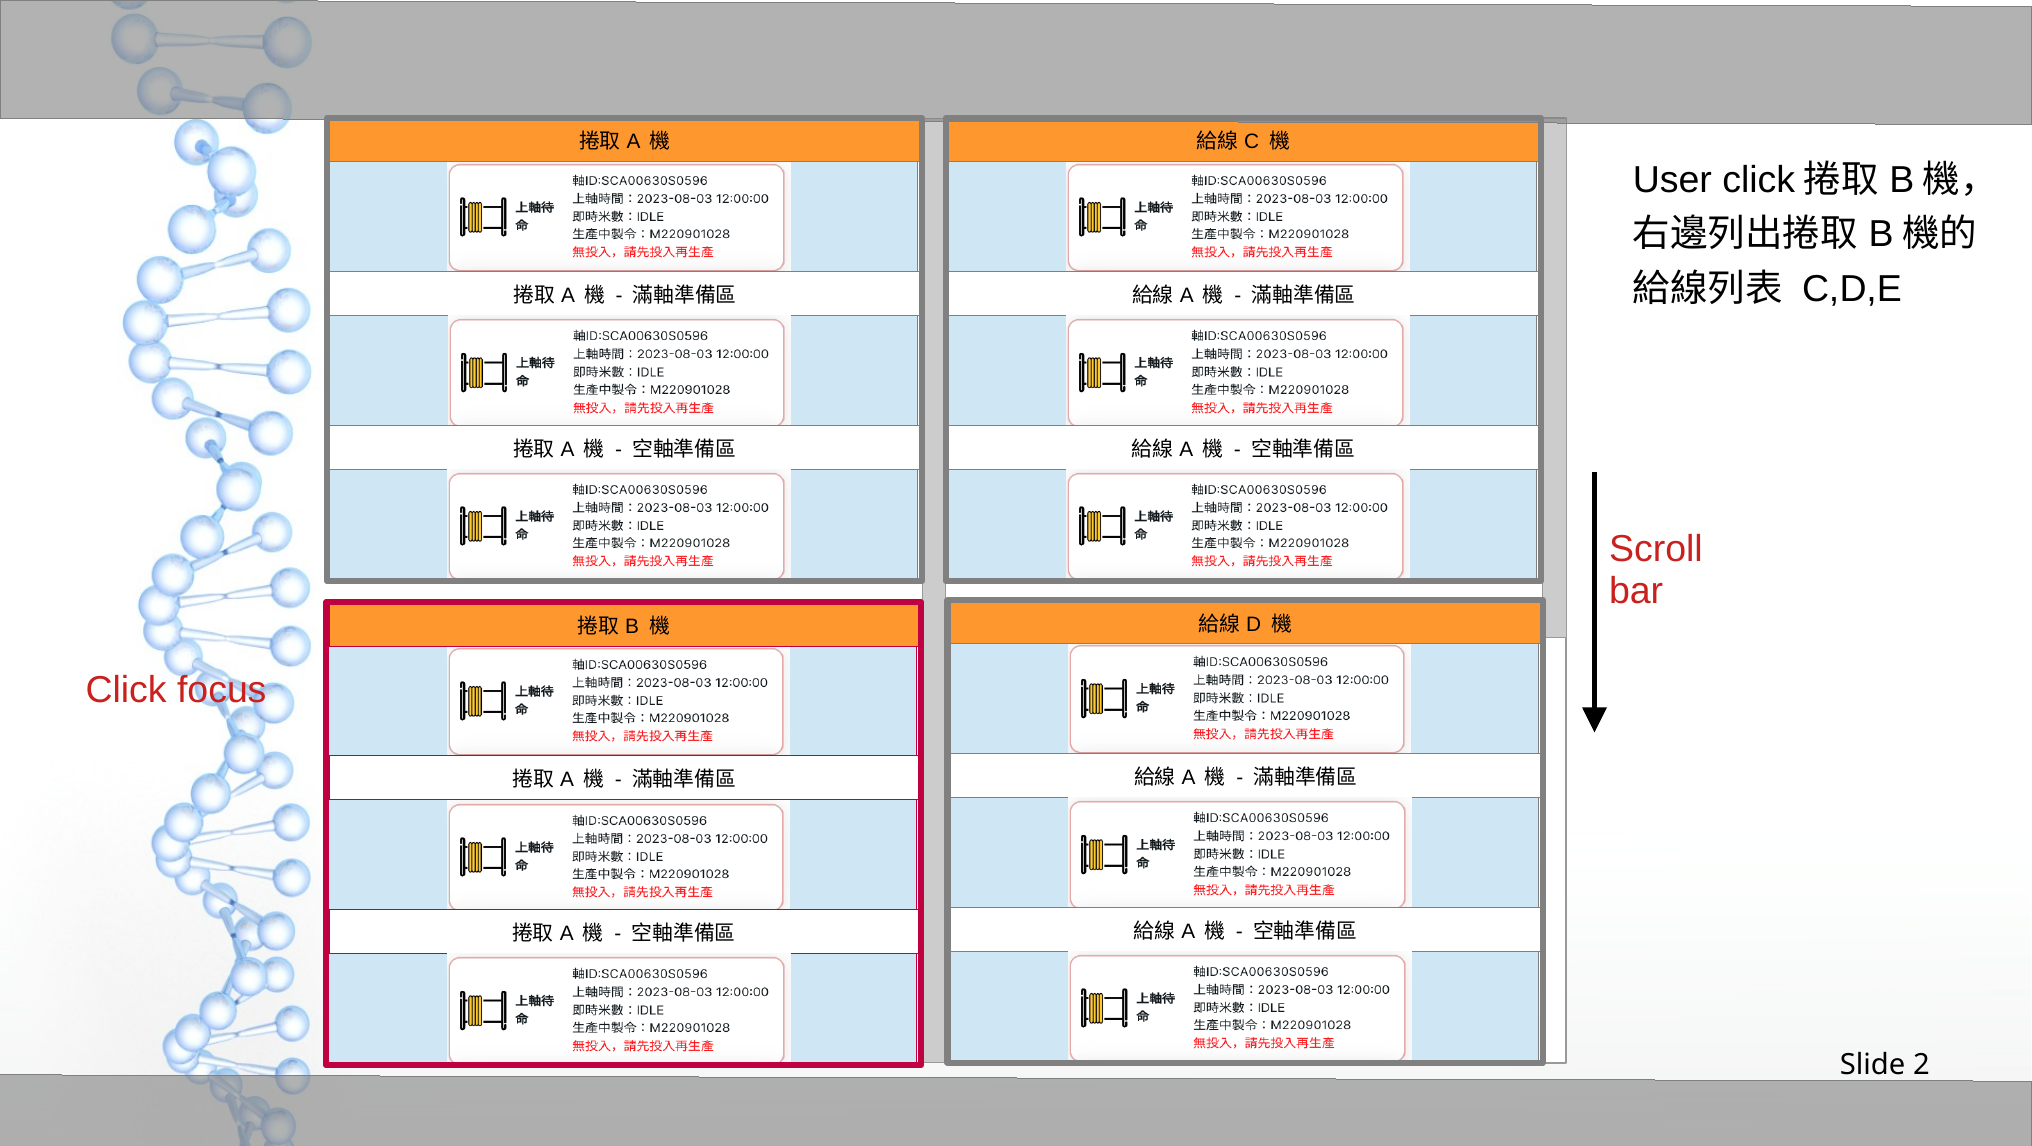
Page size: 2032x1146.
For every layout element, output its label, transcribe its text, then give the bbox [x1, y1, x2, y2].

picture [0, 119, 2032, 1081]
text_box Click focus [70, 661, 326, 733]
text_box Scroll bar [1594, 519, 1749, 619]
text_box [0, 0, 2032, 1066]
text_box [0, 1074, 2032, 1146]
text_box User click捲取B機， 右邊列出捲取B機的給線列表 C,D,E [1618, 141, 2020, 304]
picture [319, 0, 2032, 6]
